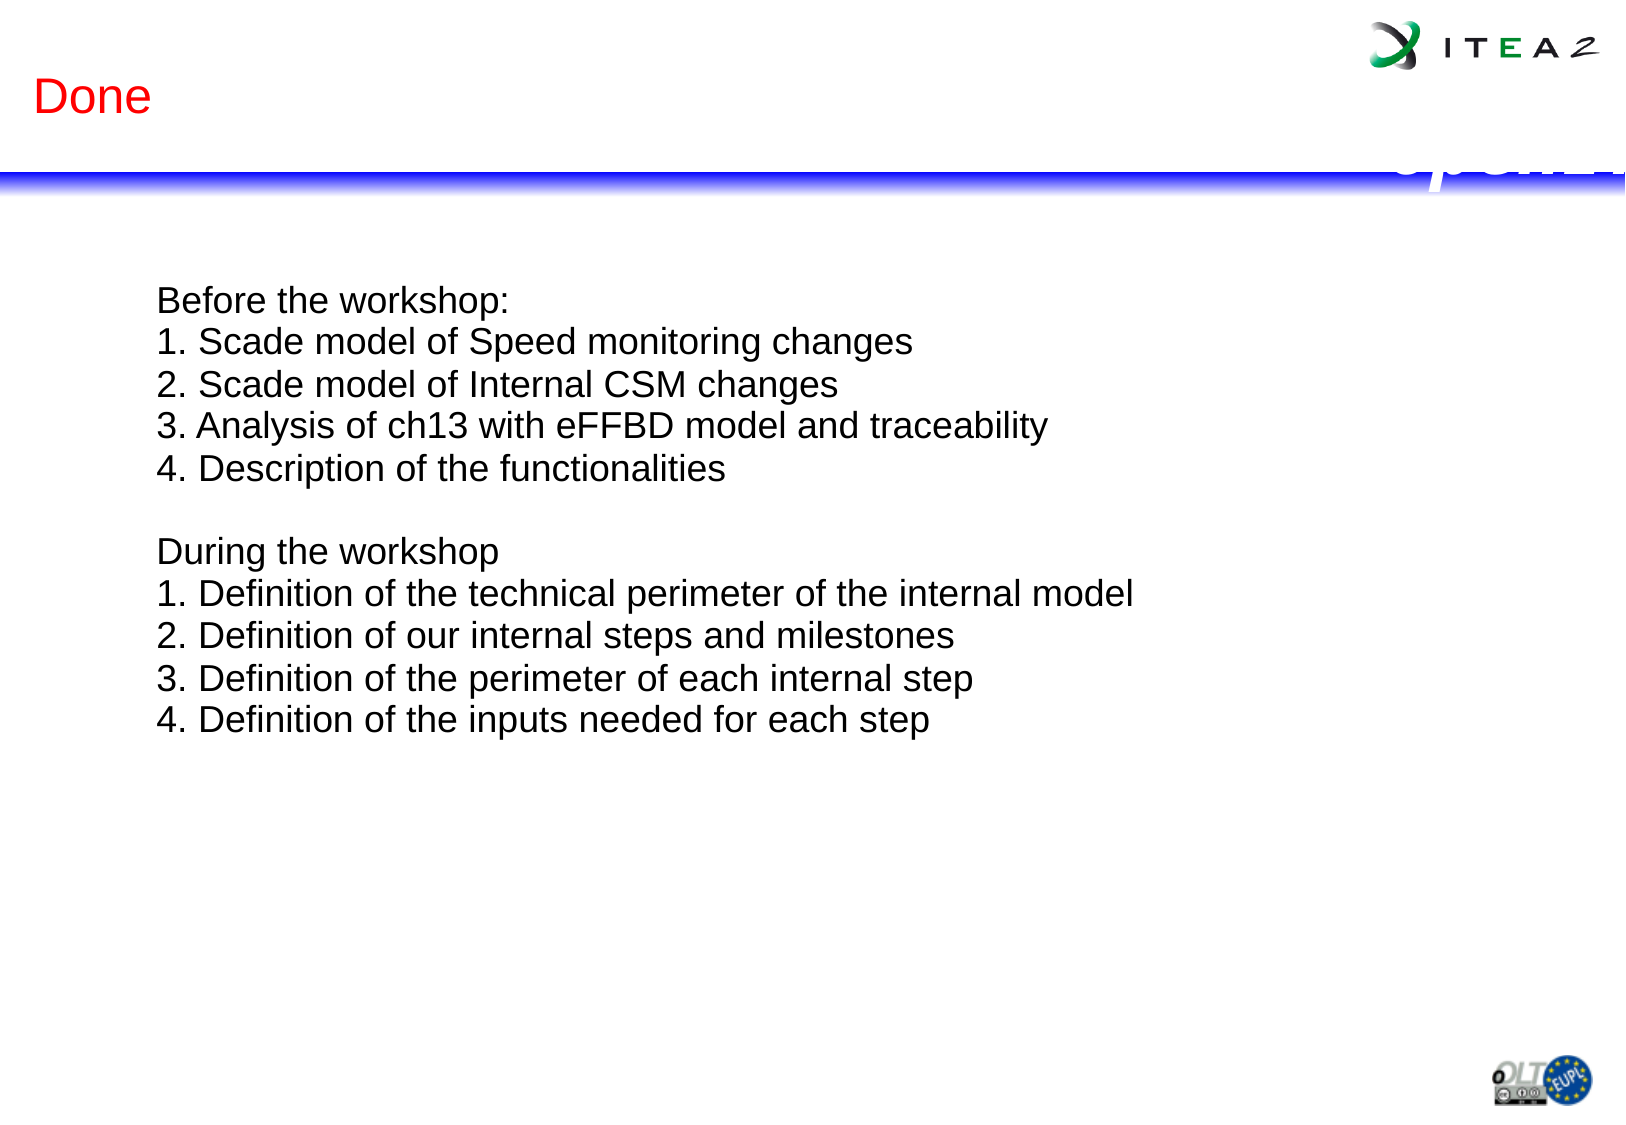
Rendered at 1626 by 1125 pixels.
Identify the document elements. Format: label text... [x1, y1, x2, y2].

picture [1492, 1055, 1593, 1106]
text_box Before the workshop: 1. Scade model of Speed monitoring changes 2. Scade model of Internal CSM changes 3. Analysis of ch13 with eFFBD model and traceability 4. Description of the functionalities During the workshop 1. Definition of the technical perimeter of the internal model 2. Definition of our internal steps and milestones 3. Definition of the perimeter of each internal step 4. Definition of the inputs needed for each step [141, 271, 1182, 749]
title Done [32, 43, 1341, 150]
picture [1348, 21, 1625, 70]
